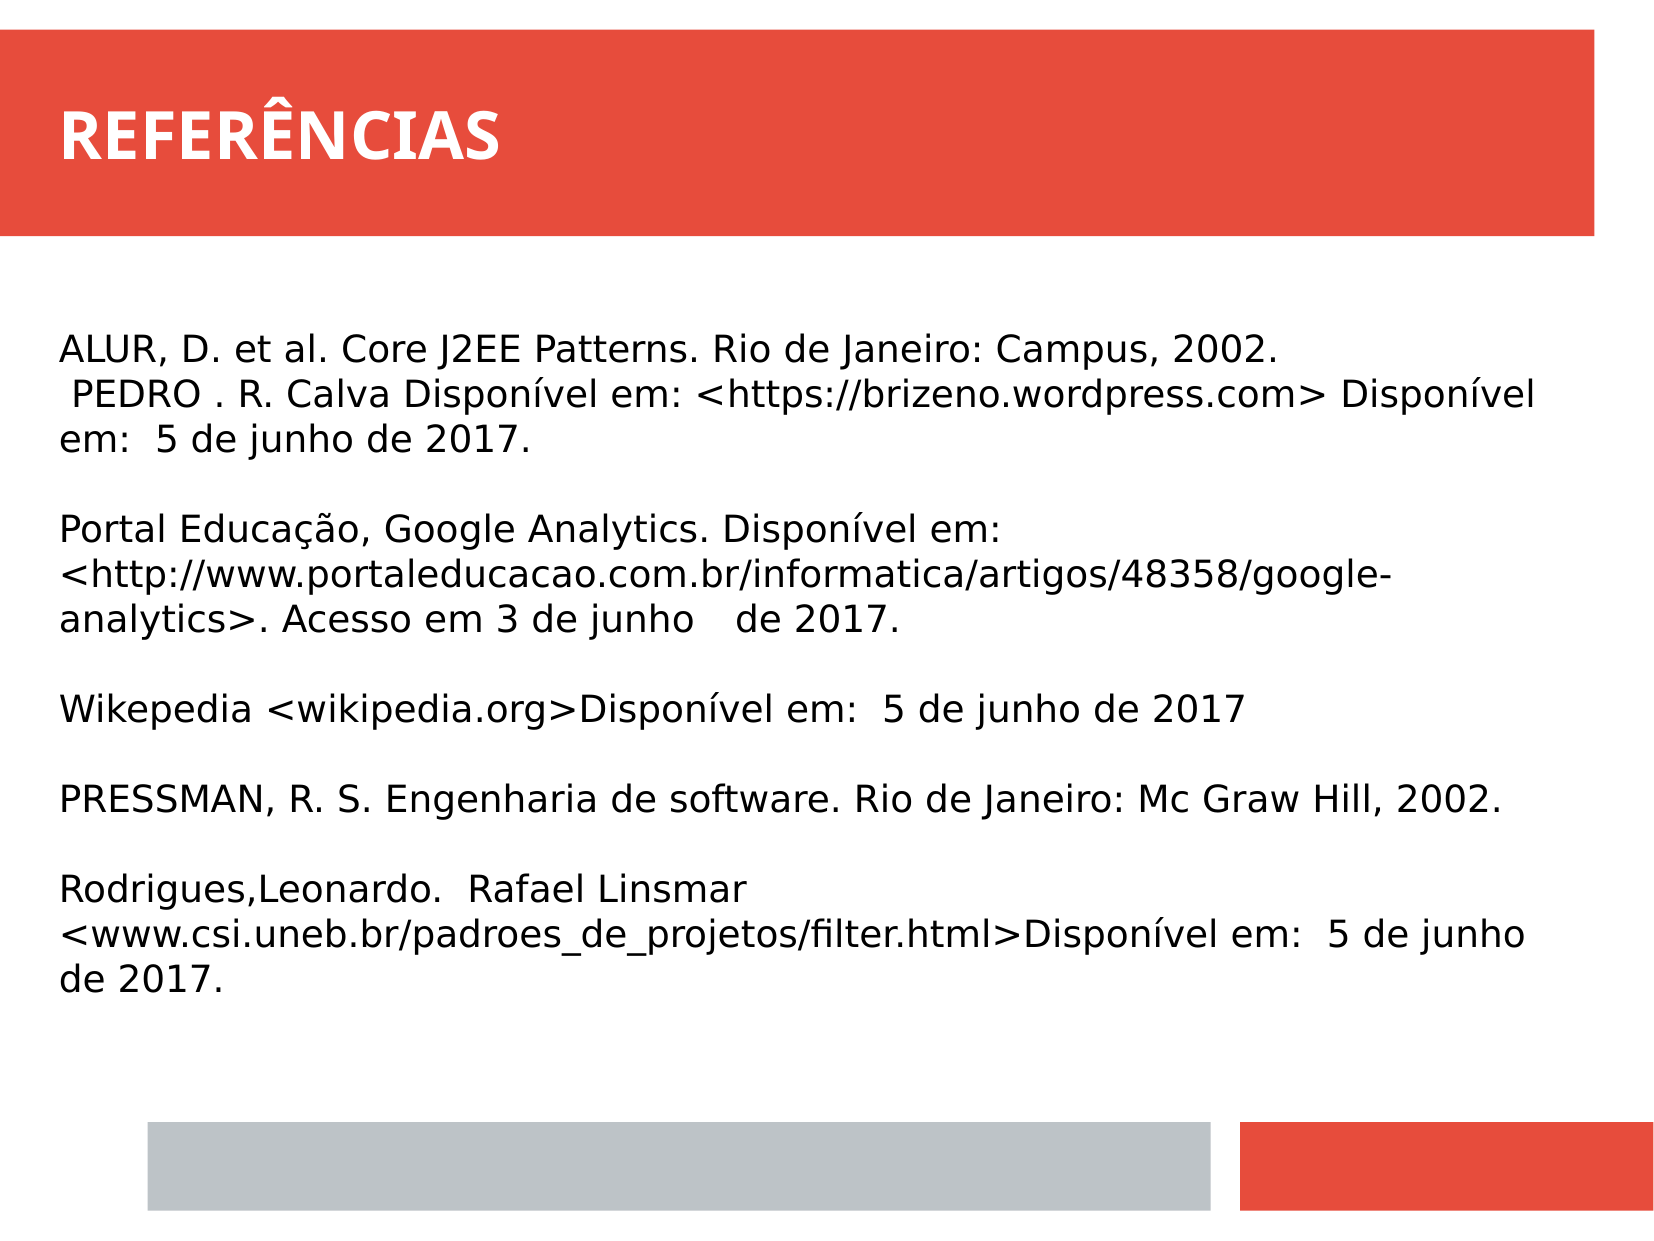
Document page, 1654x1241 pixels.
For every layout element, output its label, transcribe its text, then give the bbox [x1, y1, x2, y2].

subtitle ALUR, D. et al. Core J2EE Patterns. Rio de Janeiro: Campus, 2002. PEDRO . R. Calva Disponível em: <https://brizeno.wordpress.com> Disponível em: 5 de junho de 2017. Portal Educação, Google Analytics. Disponível em: <http://www.portaleducacao.com.br/informatica/artigos/48358/google-analytics>. Acesso em 3 de junho de 2017. Wikepedia <wikipedia.org>Disponível em: 5 de junho de 2017 PRESSMAN, R. S. Engenharia de software. Rio de Janeiro: Mc Graw Hill, 2002. Rodrigues,Leonardo. Rafael Linsmar <www.csi.uneb.br/padroes_de_projetos/filter.html>Disponível em: 5 de junho de 2017. [59, 324, 1565, 1093]
title REFERÊNCIAS [59, 59, 1595, 207]
